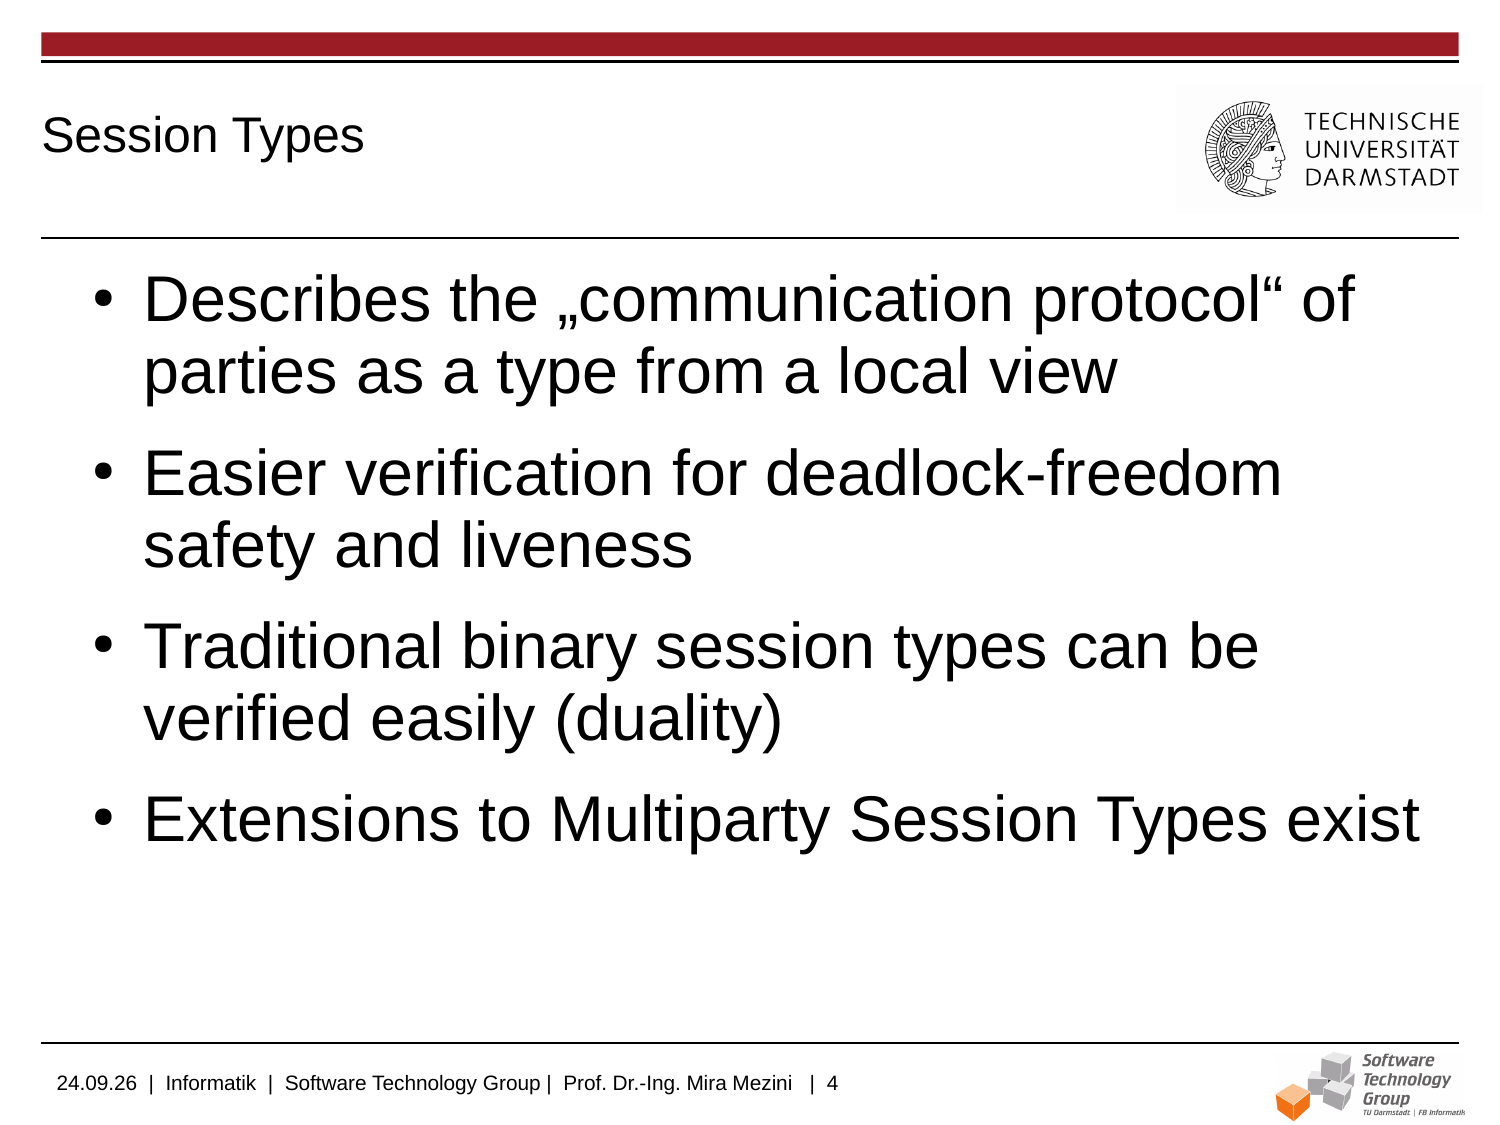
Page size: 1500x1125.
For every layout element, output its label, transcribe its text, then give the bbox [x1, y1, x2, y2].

picture [1275, 1051, 1465, 1122]
list Describes the „communication protocol“ of parties as a type from a local view Easier verification for deadlock-freedom safety and liveness Traditional binary session types can be verified easily (duality) Extensions to Multiparty Session Types exist [75, 263, 1425, 916]
title Session Types [41, 60, 1131, 211]
